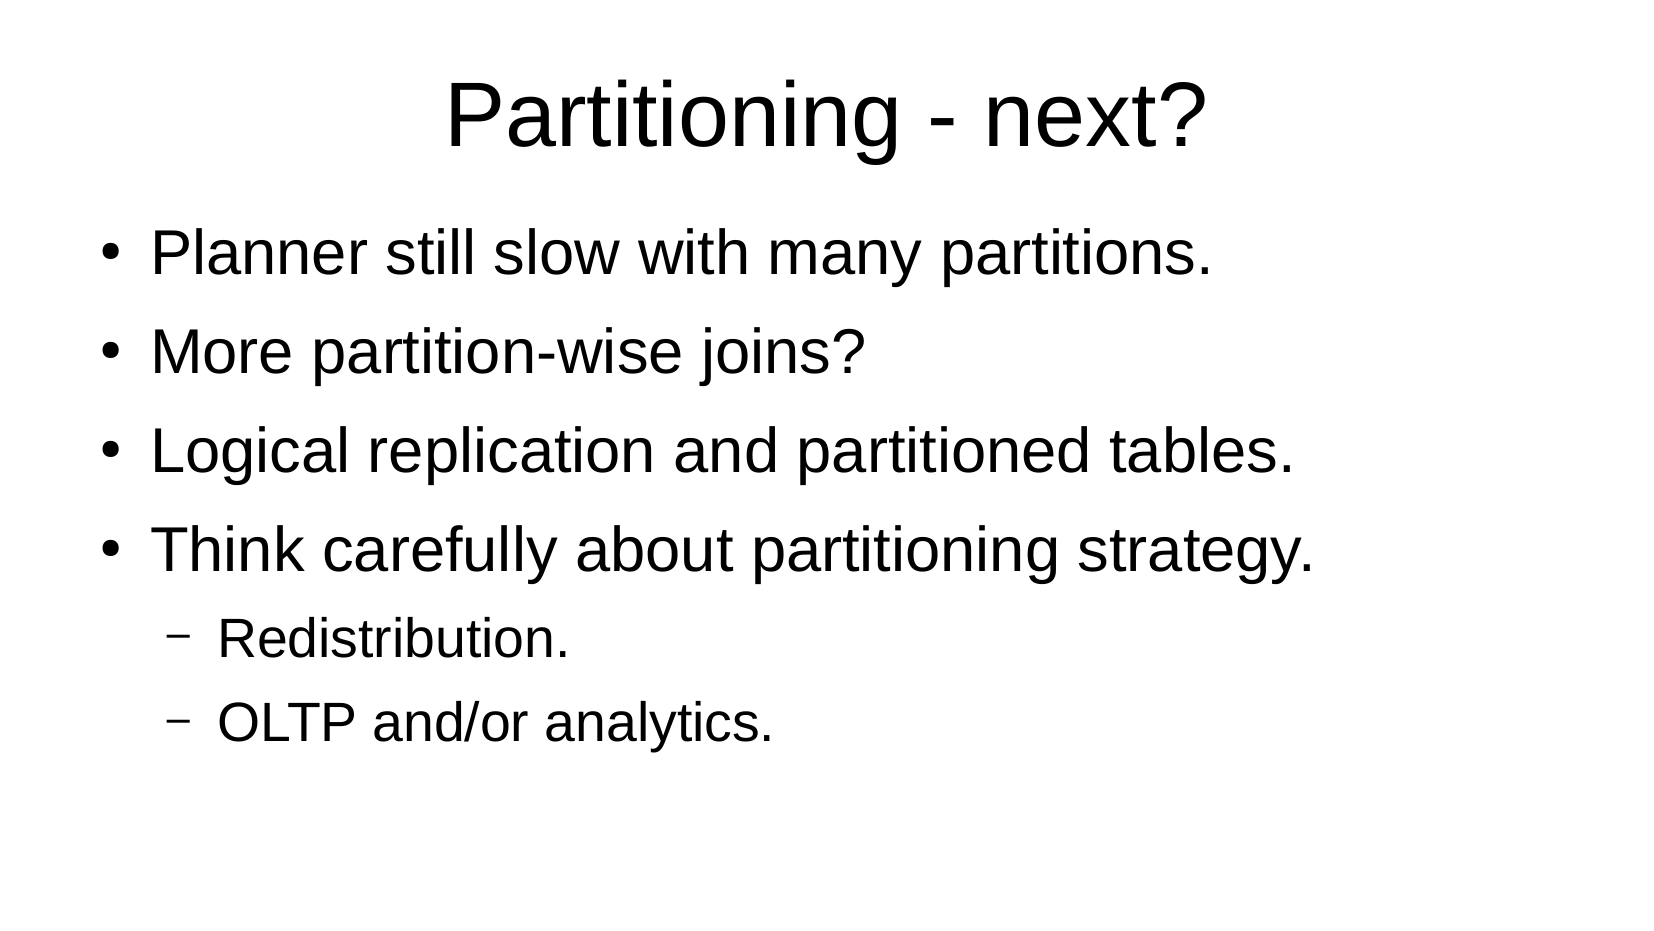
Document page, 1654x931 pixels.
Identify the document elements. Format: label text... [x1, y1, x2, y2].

list Planner still slow with many partitions. More partition-wise joins? Logical replication and partitioned tables. Think carefully about partitioning strategy. Redistribution. OLTP and/or analytics. [82, 217, 1571, 758]
title Partitioning - next? [82, 37, 1571, 193]
